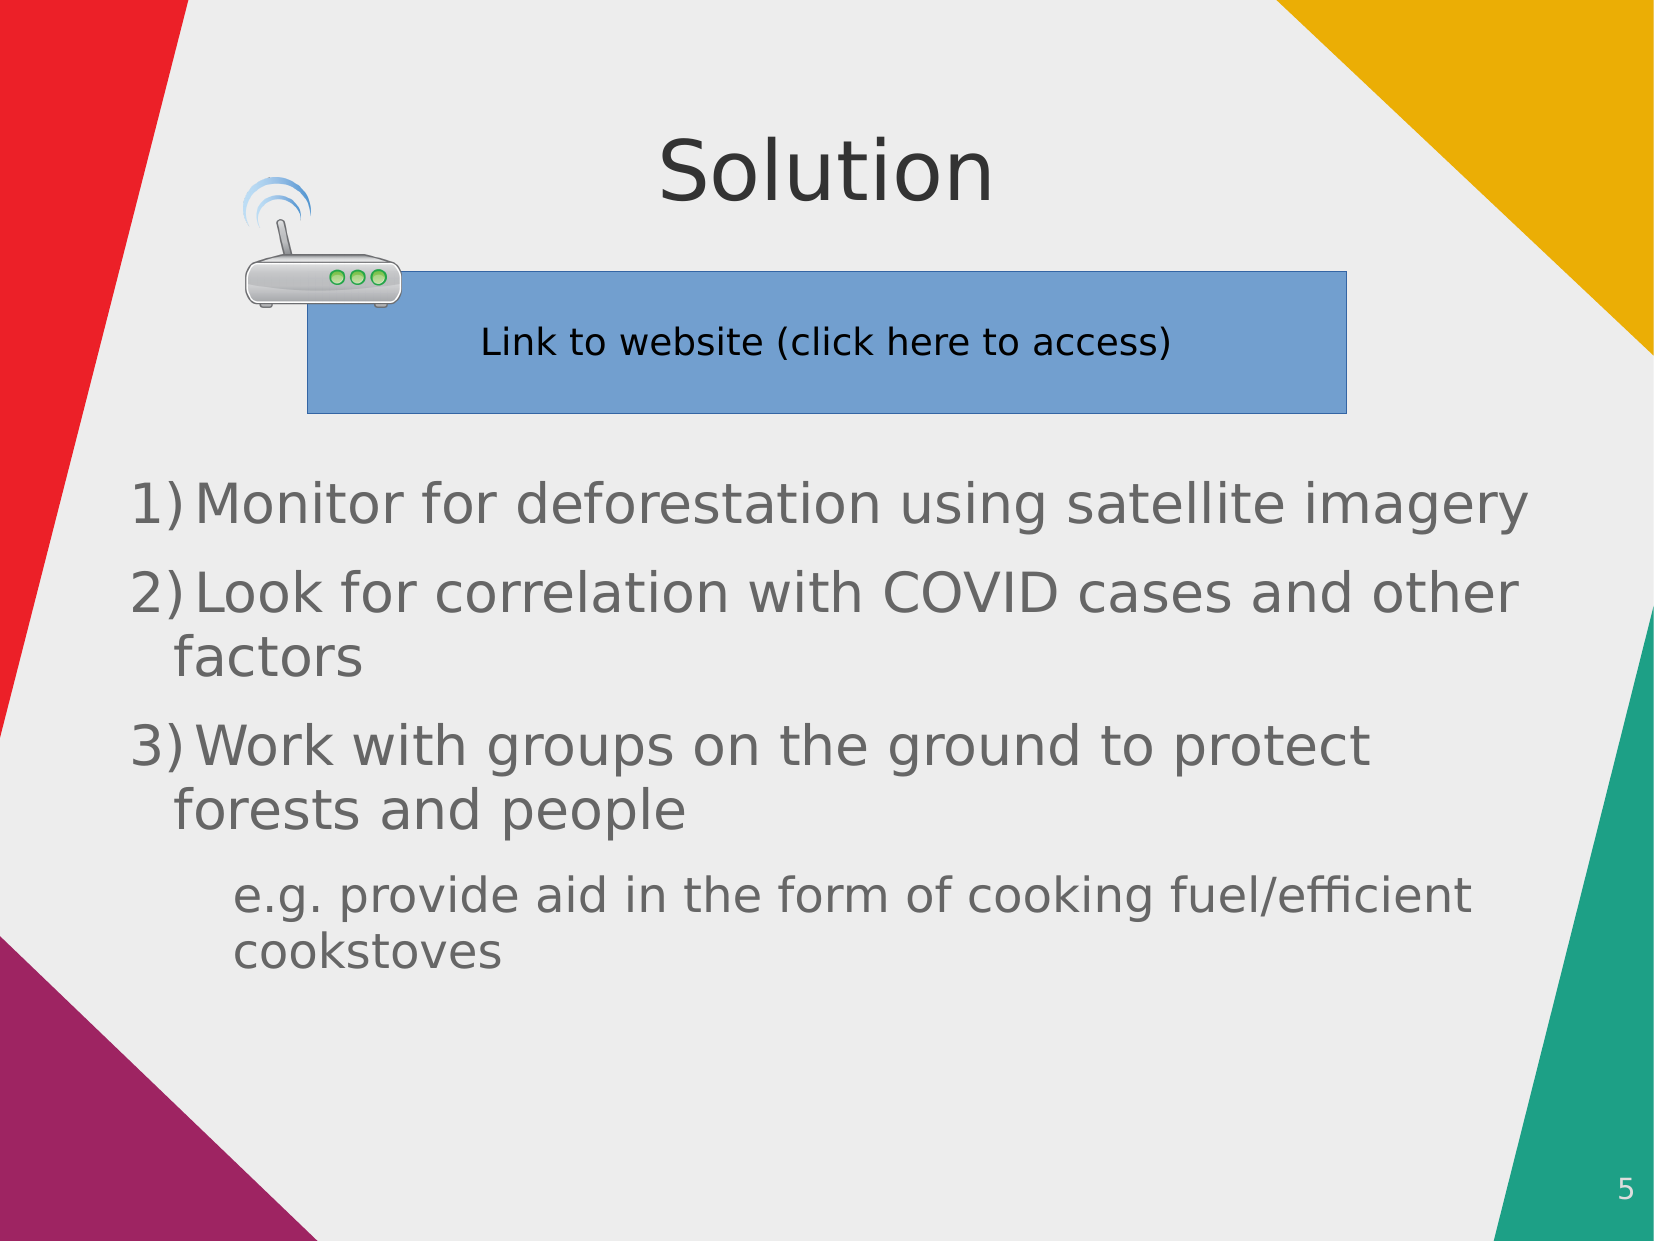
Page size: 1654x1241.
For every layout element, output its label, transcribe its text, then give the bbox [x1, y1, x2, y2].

text_box Link to website (click here to access) [307, 271, 1347, 414]
list Monitor for deforestation using satellite imagery Look for correlation with COVID cases and other factors Work with groups on the ground to protect forests and people e.g. provide aid in the form of cooking fuel/efficient cookstoves [114, 472, 1539, 1033]
title Solution [114, 73, 1539, 271]
picture [243, 177, 402, 308]
